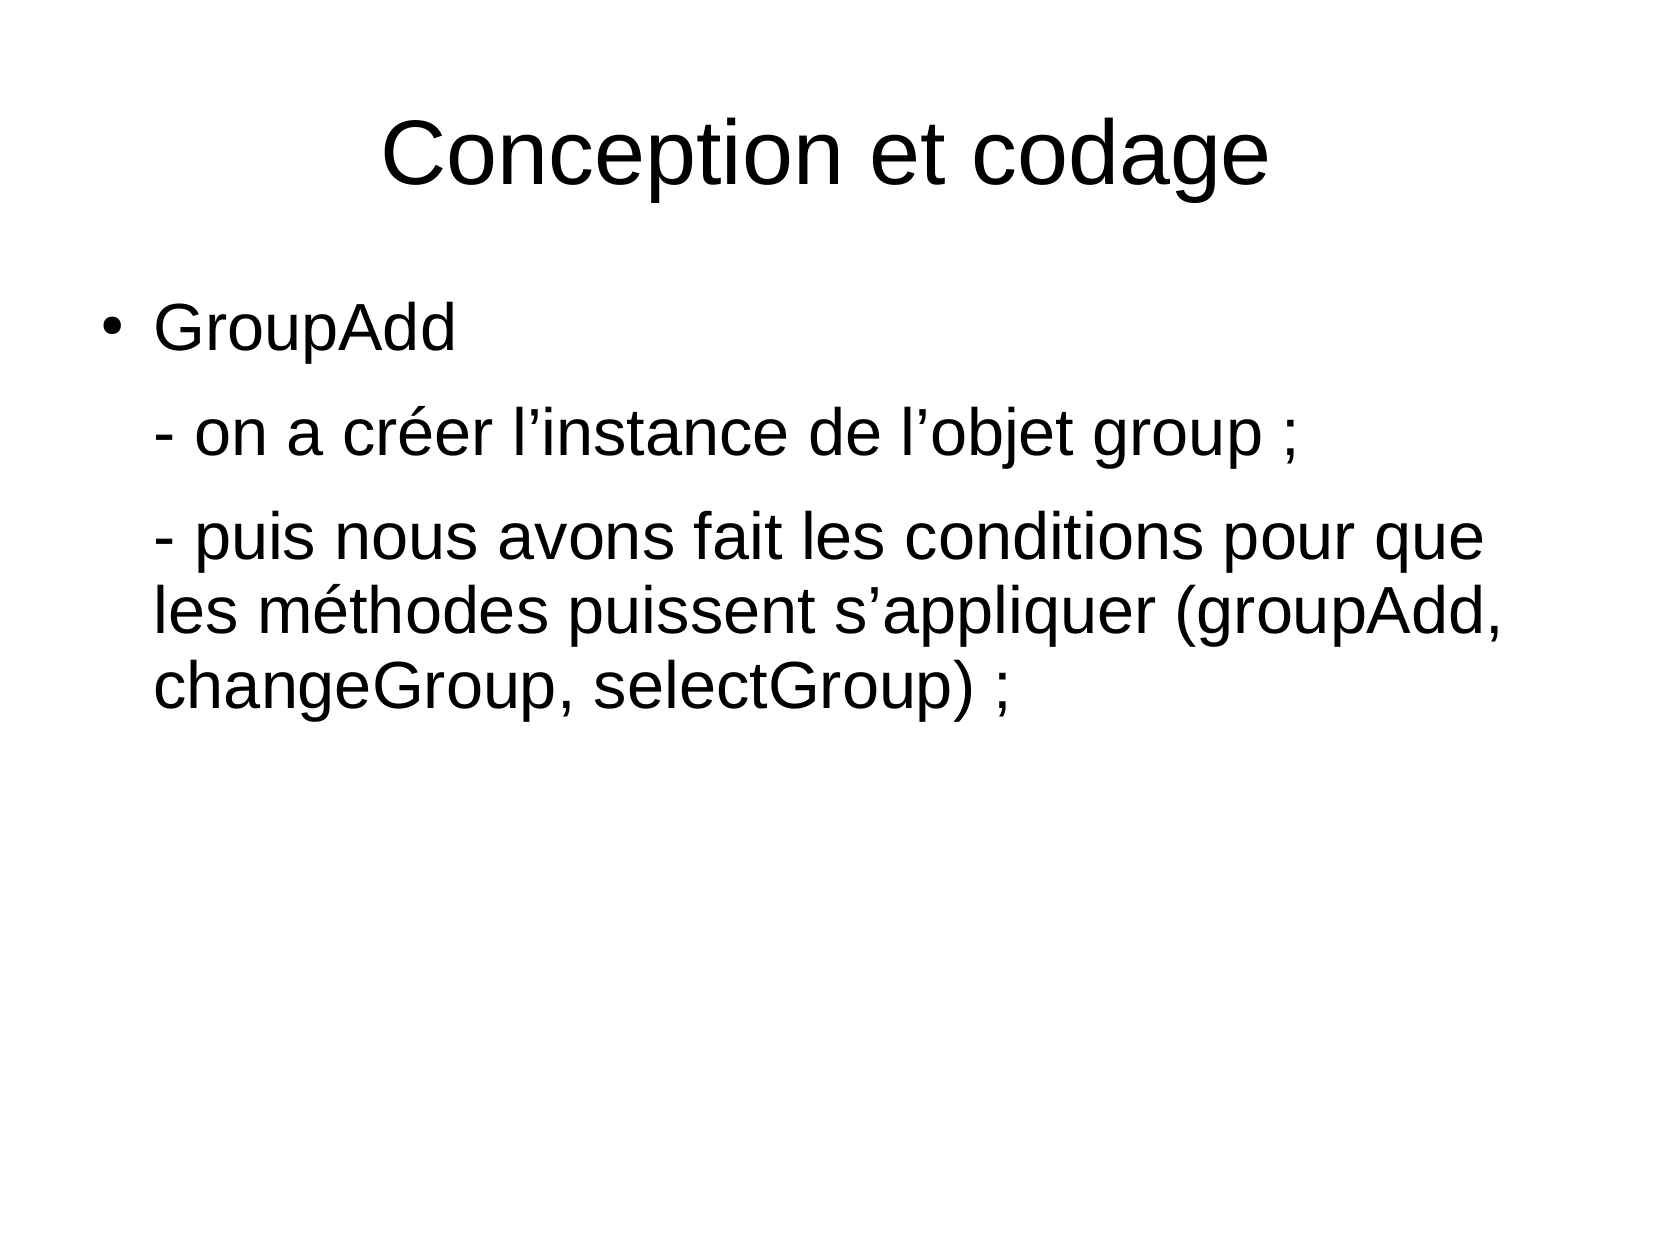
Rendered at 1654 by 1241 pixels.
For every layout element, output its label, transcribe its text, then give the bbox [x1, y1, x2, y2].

title Conception et codage [82, 49, 1571, 257]
list GroupAdd - on a créer l’instance de l’objet group ; - puis nous avons fait les conditions pour que les méthodes puissent s’appliquer (groupAdd, changeGroup, selectGroup) ; [82, 290, 1571, 1010]
